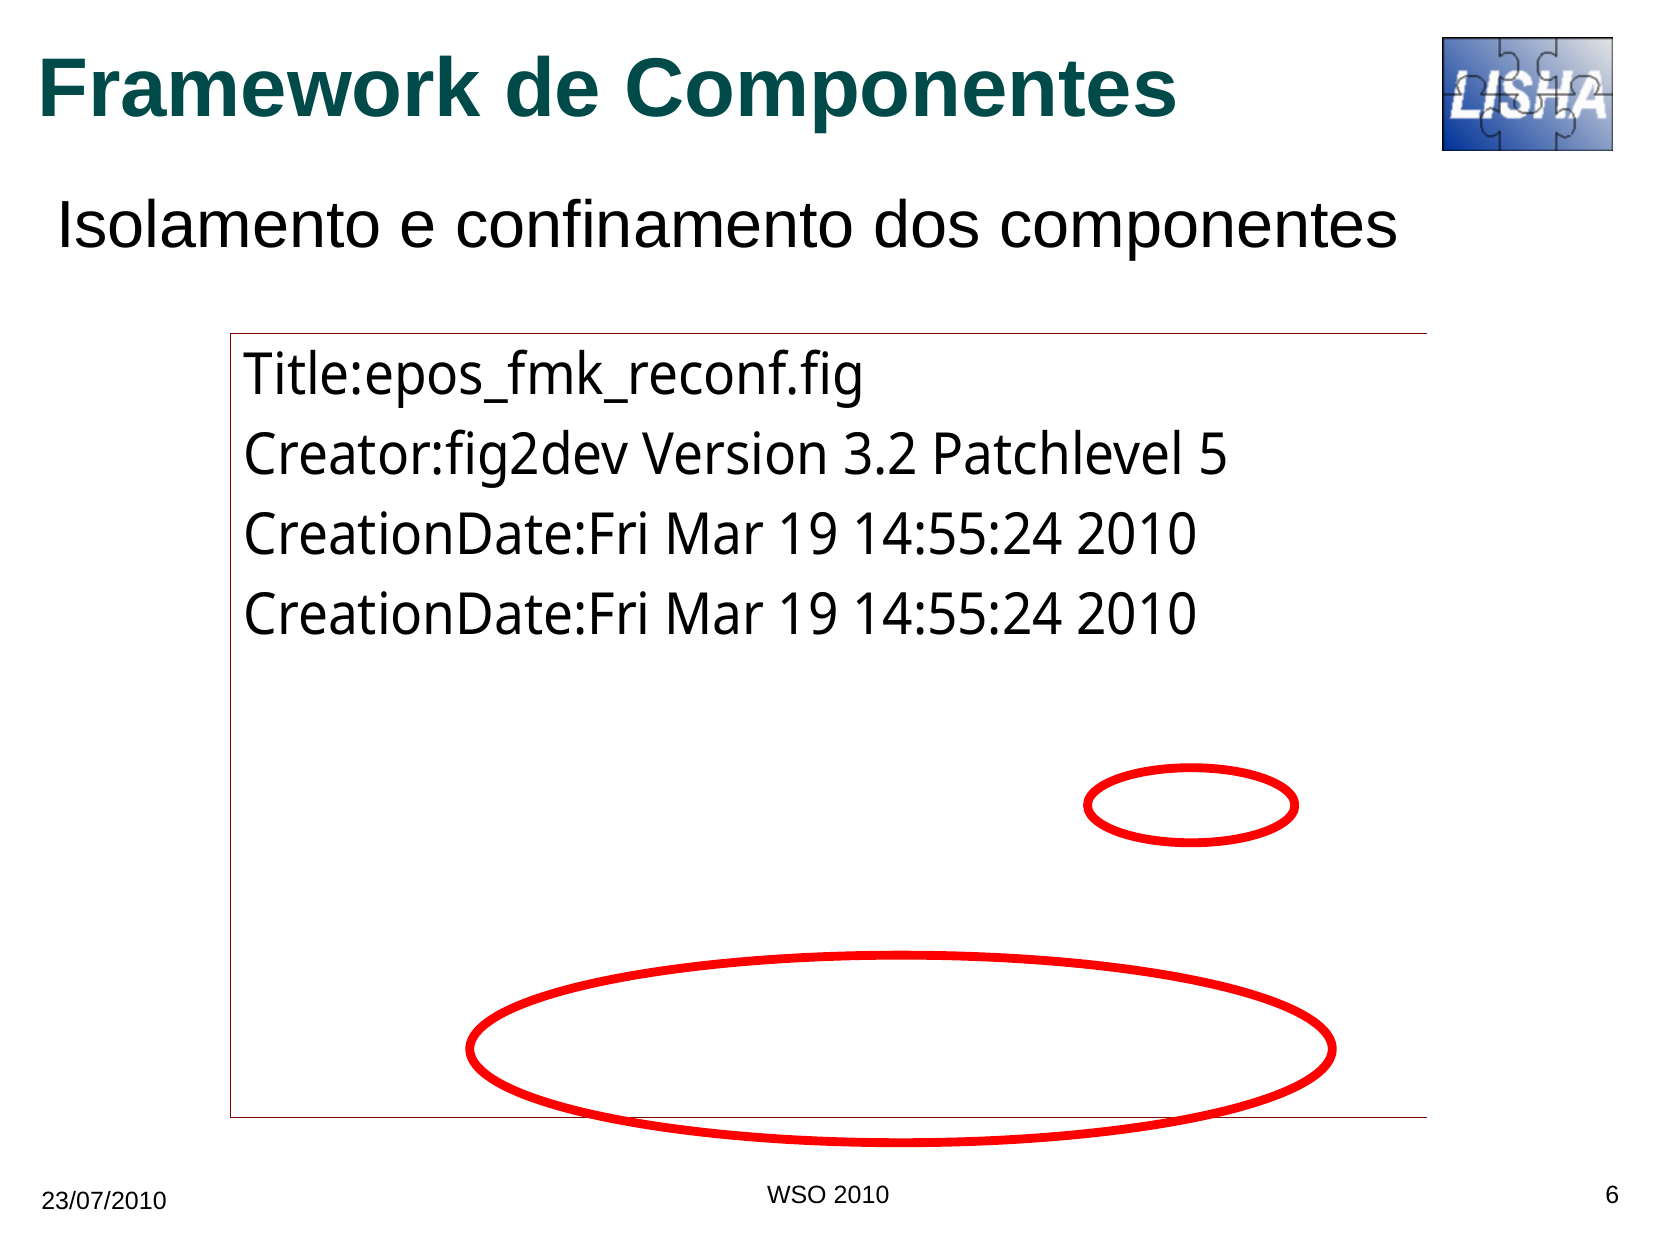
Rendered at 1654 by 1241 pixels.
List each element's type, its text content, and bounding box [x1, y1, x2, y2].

picture [1442, 37, 1613, 151]
list Isolamento e confinamento dos componentes [37, 187, 1613, 1201]
title Framework de Componentes [37, 37, 1426, 151]
